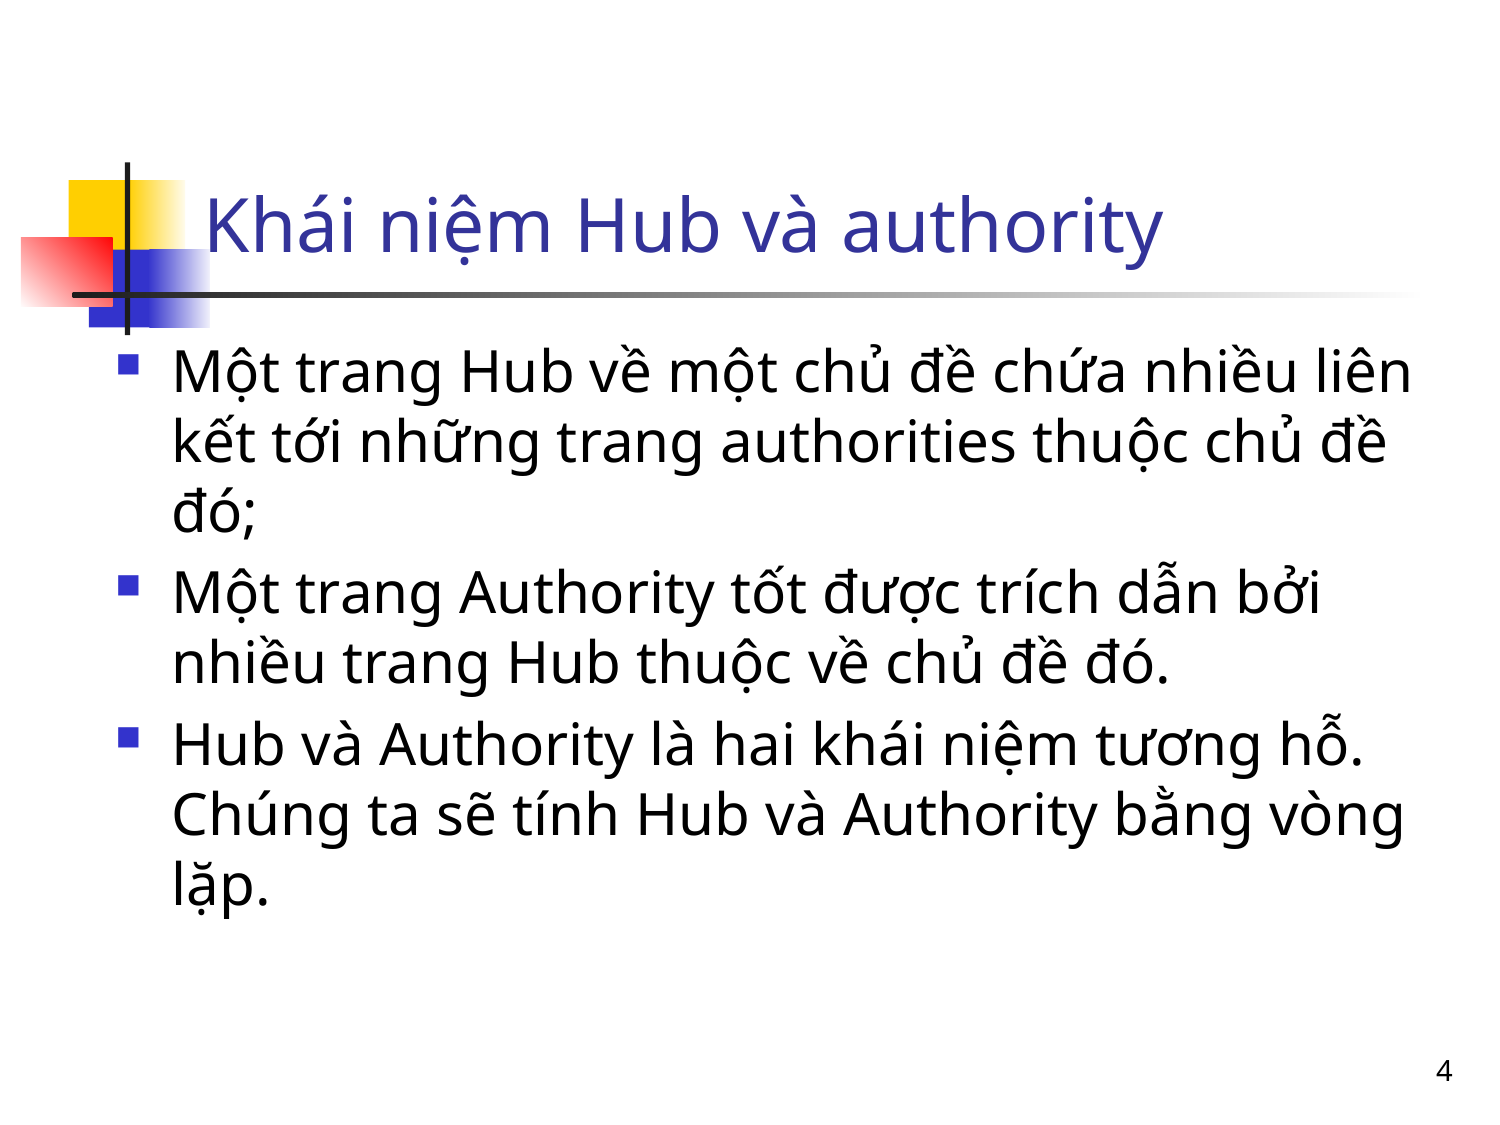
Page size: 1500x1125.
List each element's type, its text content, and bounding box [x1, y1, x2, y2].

slide_number <number> [1155, 1024, 1468, 1100]
title Khái niệm Hub và authority [188, 35, 1468, 275]
list Một trang Hub về một chủ đề chứa nhiều liên kết tới những trang authorities thuộc chủ đề đó; Một trang Authority tốt được trích dẫn bởi nhiều trang Hub thuộc về chủ đề đó. Hub và Authority là hai khái niệm tương hỗ. Chúng ta sẽ tính Hub và Authority bằng vòng lặp. [100, 326, 1469, 941]
